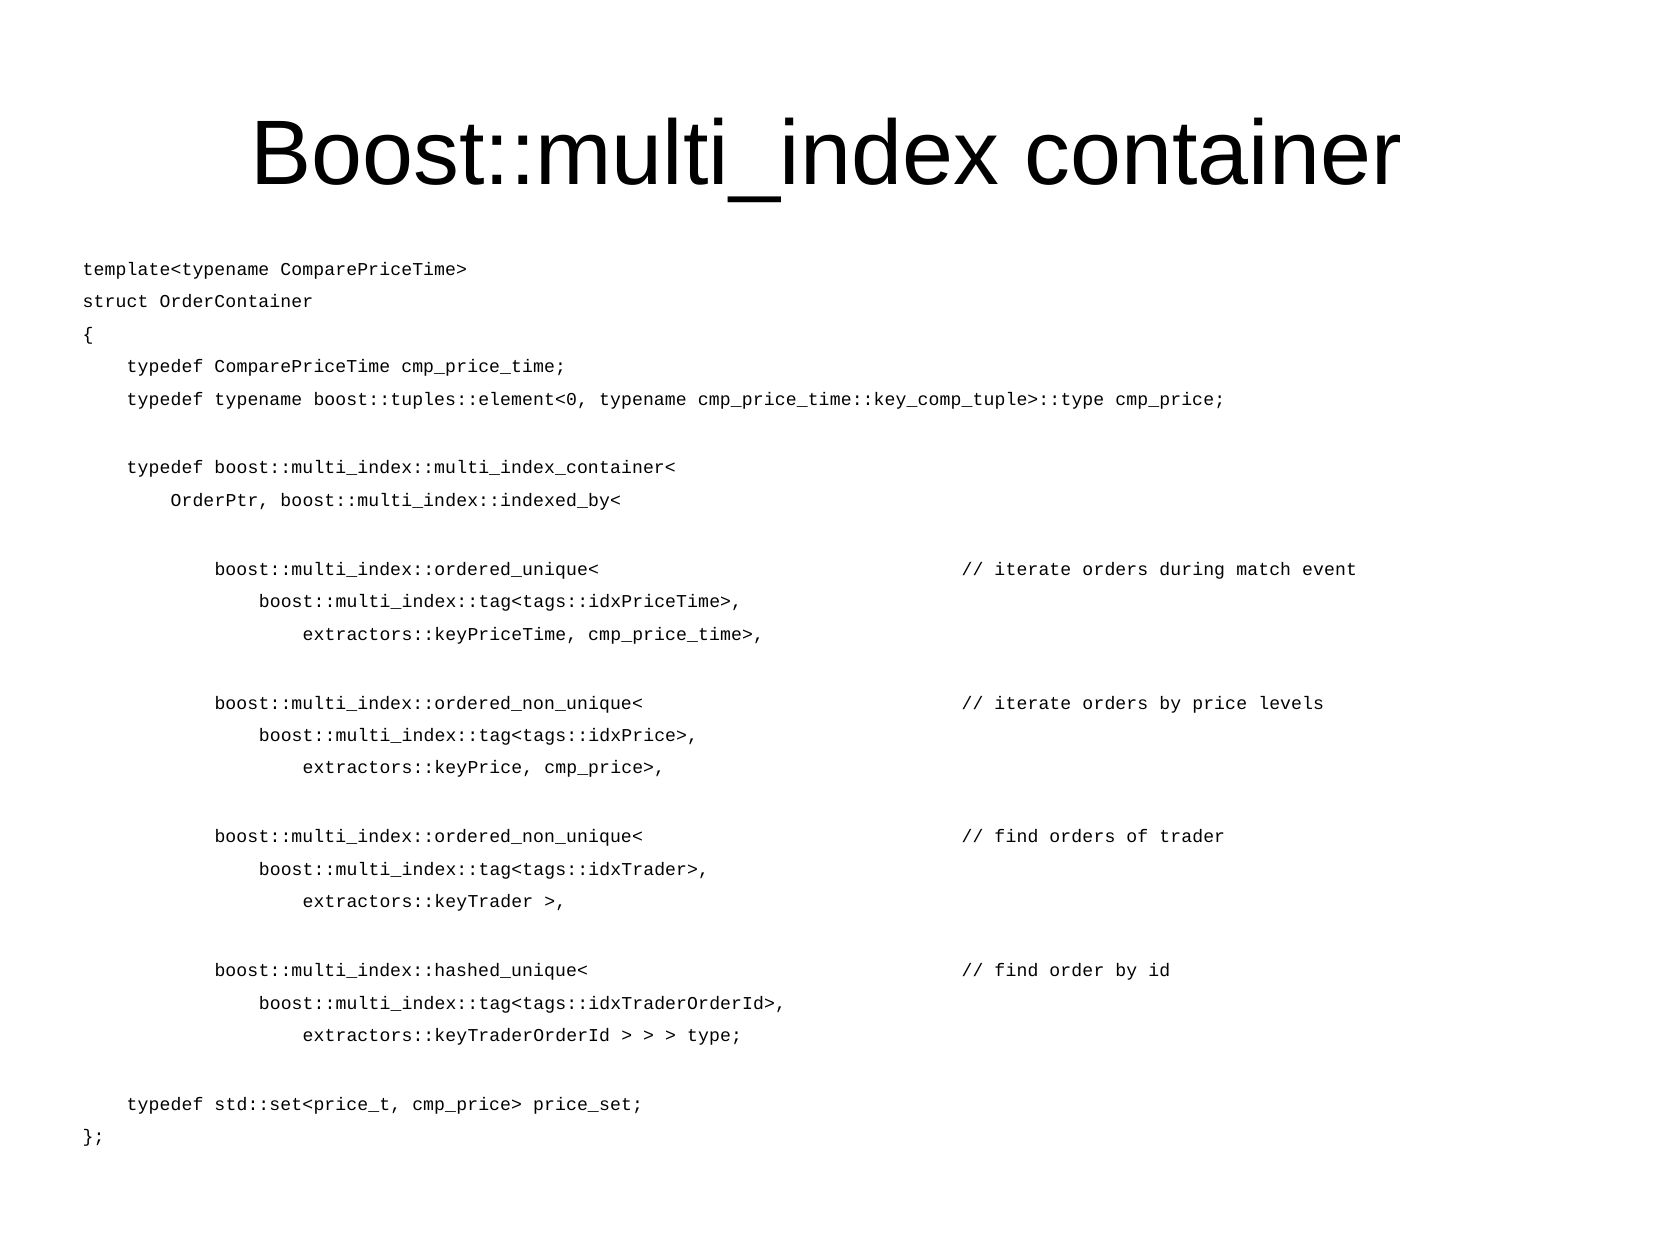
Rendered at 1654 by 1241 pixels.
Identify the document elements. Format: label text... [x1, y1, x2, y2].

list template<typename ComparePriceTime> struct OrderContainer { typedef ComparePriceTime cmp_price_time; typedef typename boost::tuples::element<0, typename cmp_price_time::key_comp_tuple>::type cmp_price; typedef boost::multi_index::multi_index_container< OrderPtr, boost::multi_index::indexed_by< boost::multi_index::ordered_unique< // iterate orders during match event boost::multi_index::tag<tags::idxPriceTime>, extractors::keyPriceTime, cmp_price_time>, boost::multi_index::ordered_non_unique< // iterate orders by price levels boost::multi_index::tag<tags::idxPrice>, extractors::keyPrice, cmp_price>, boost::multi_index::ordered_non_unique< // find orders of trader boost::multi_index::tag<tags::idxTrader>, extractors::keyTrader >, boost::multi_index::hashed_unique< // find order by id boost::multi_index::tag<tags::idxTraderOrderId>, extractors::keyTraderOrderId > > > type; typedef std::set<price_t, cmp_price> price_set; }; [82, 270, 1571, 1154]
title Boost::multi_index container [82, 49, 1571, 257]
